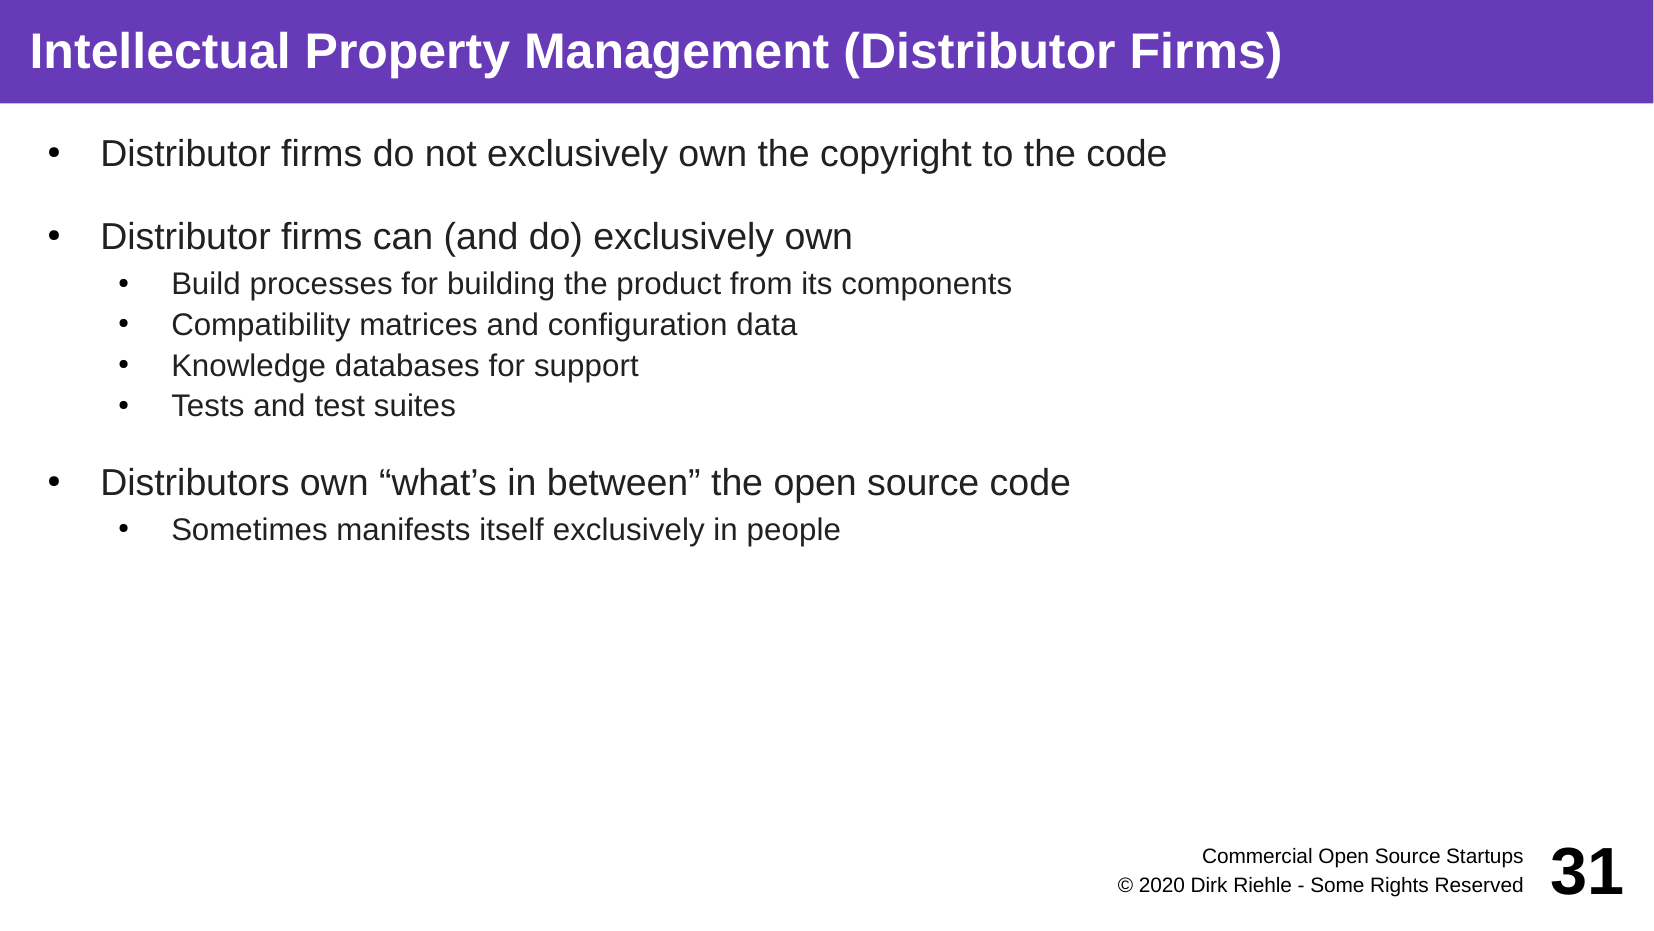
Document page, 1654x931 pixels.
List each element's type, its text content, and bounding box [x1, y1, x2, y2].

title Intellectual Property Management (Distributor Firms) [0, 0, 1654, 104]
list Distributor firms do not exclusively own the copyright to the code Distributor firms can (and do) exclusively own Build processes for building the product from its components Compatibility matrices and configuration data Knowledge databases for support Tests and test suites Distributors own “what’s in between” the open source code Sometimes manifests itself exclusively in people [29, 132, 1625, 813]
